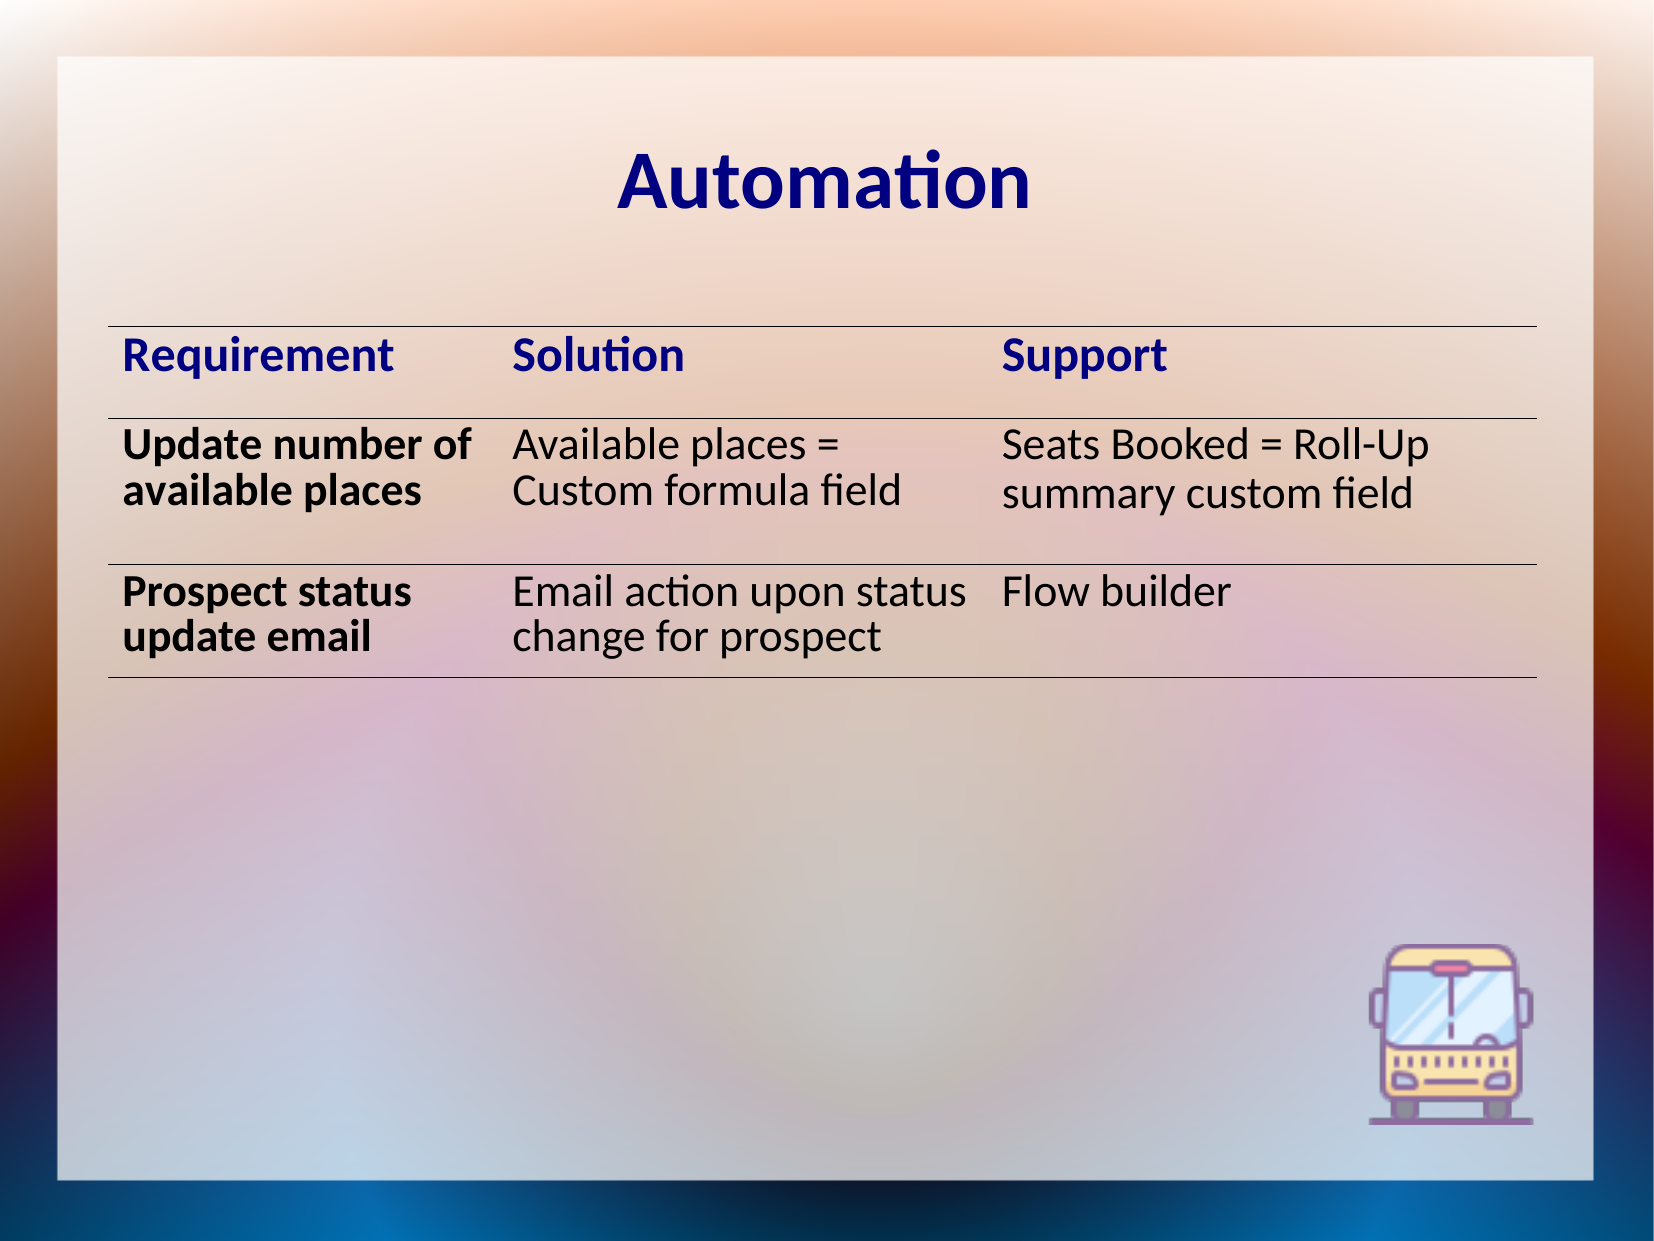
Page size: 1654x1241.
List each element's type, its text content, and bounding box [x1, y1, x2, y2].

picture [0, 0, 1654, 1241]
table_cell Available places = Custom formula field [498, 419, 987, 564]
table_cell Flow builder [987, 565, 1537, 677]
table_header Support [987, 327, 1537, 418]
table_cell Email action upon status change for prospect [498, 565, 987, 677]
table_header Solution [498, 327, 987, 418]
table_cell Prospect status update email [108, 565, 498, 677]
table_cell Seats Booked = Roll-Up summary custom field [987, 419, 1537, 564]
table_header Requirement [108, 327, 498, 418]
table_cell Update number of available places [108, 419, 498, 564]
title Automation [80, 83, 1570, 291]
